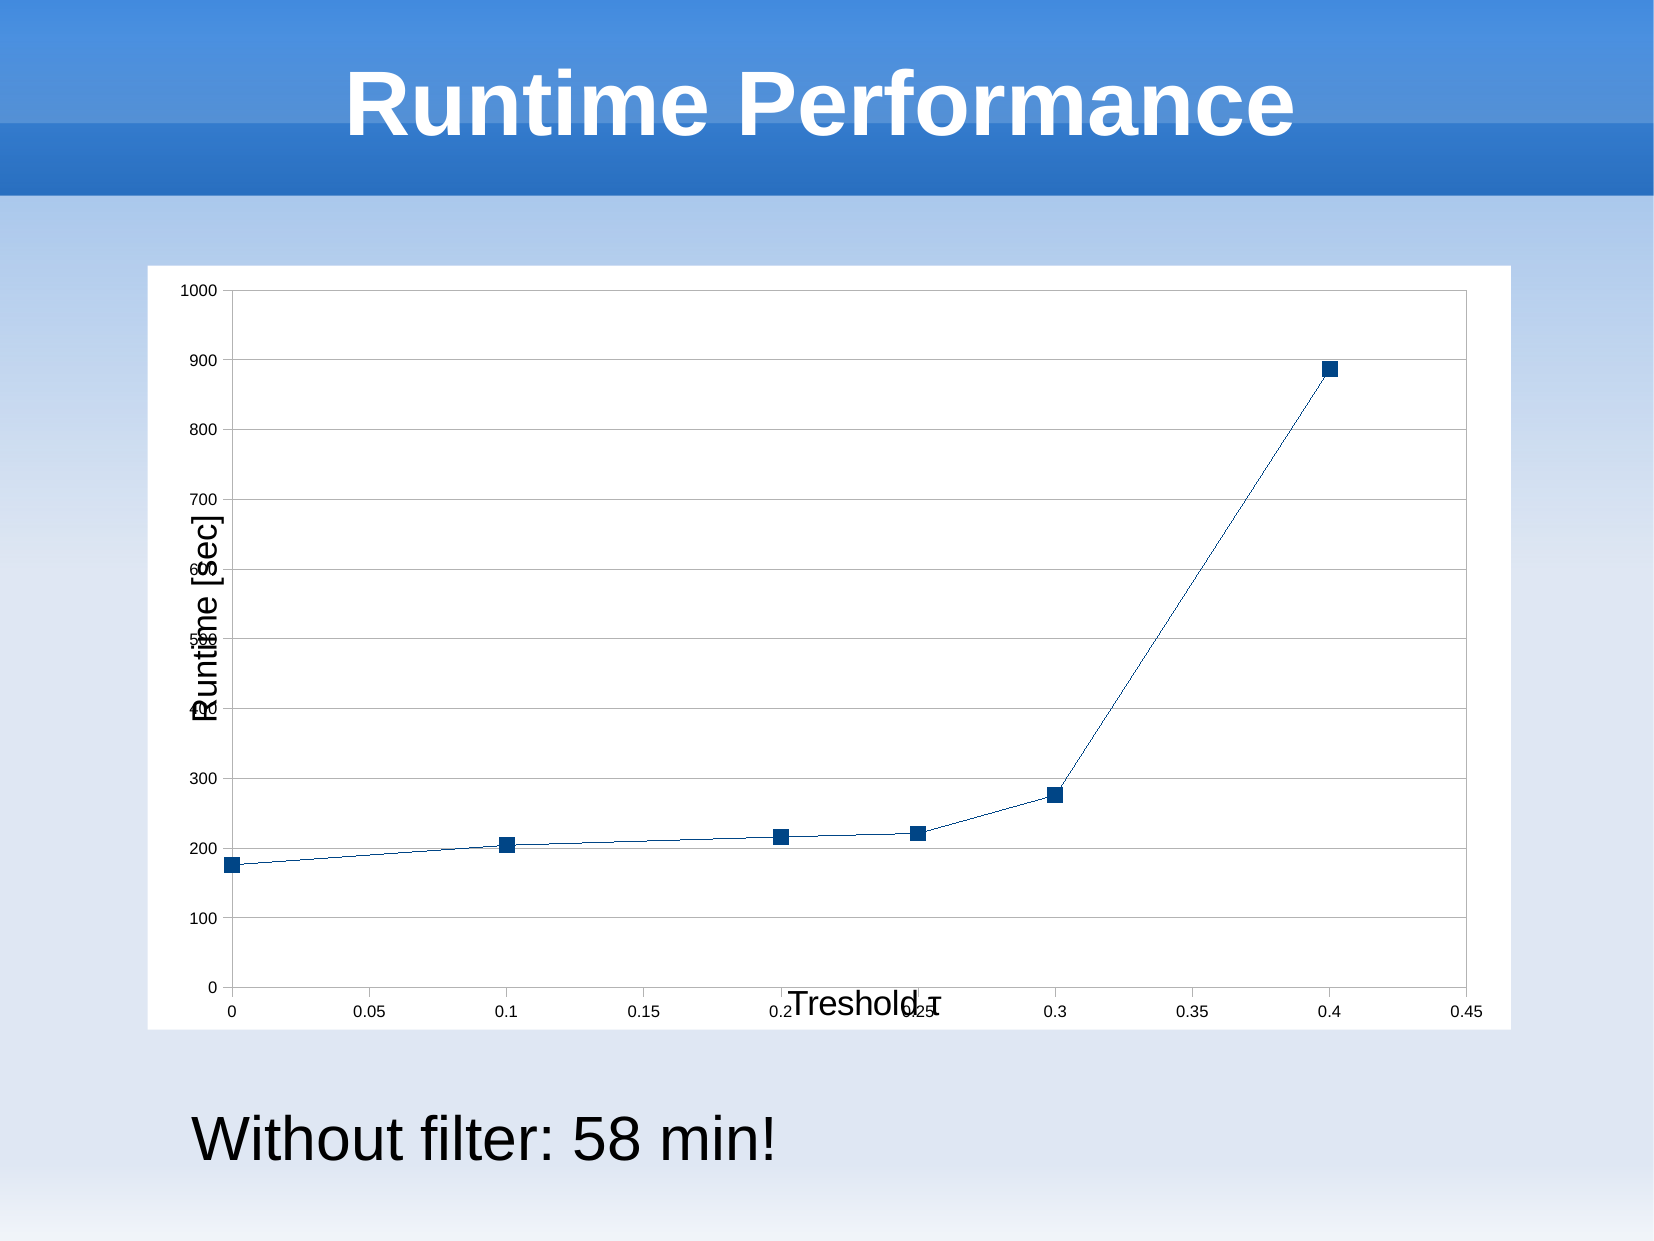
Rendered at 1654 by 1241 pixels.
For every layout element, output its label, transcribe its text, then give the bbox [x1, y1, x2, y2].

picture [0, 0, 1654, 1241]
text_box Without filter: 58 min! [177, 1096, 857, 1182]
title Runtime Performance [76, 7, 1565, 200]
chart [147, 265, 1511, 1034]
